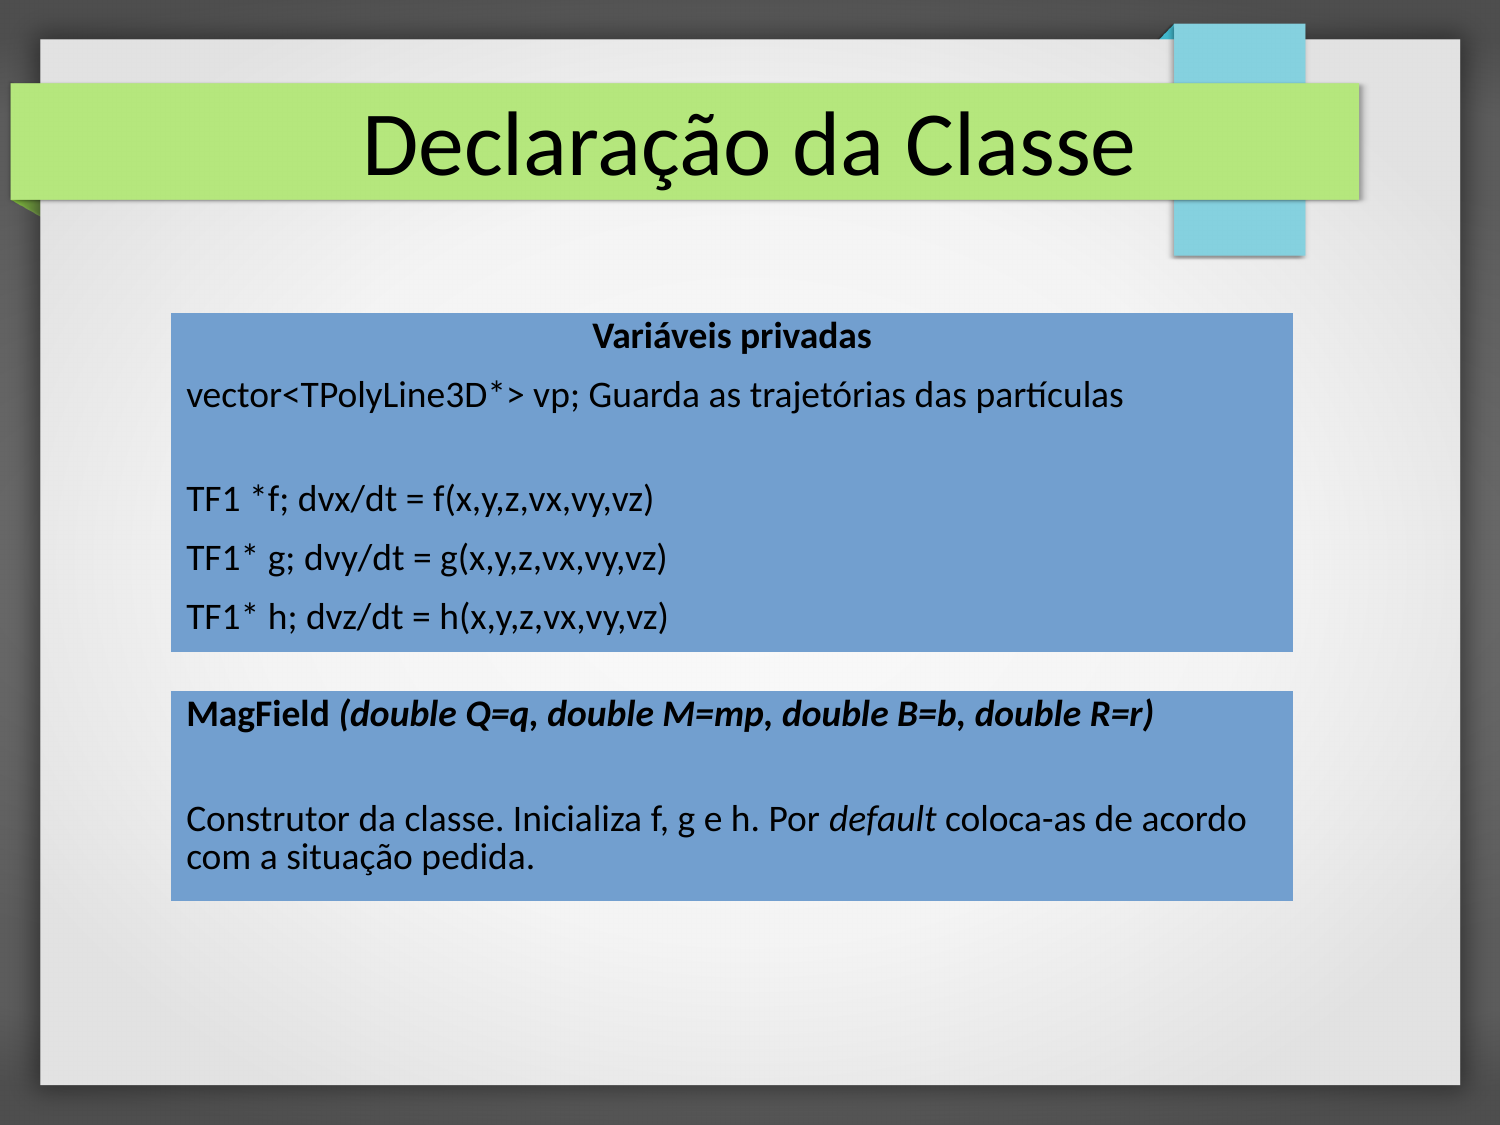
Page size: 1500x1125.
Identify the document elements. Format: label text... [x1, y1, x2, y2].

text_box Declaração da Classe [75, 45, 1425, 233]
table_cell TF1* g; dvy/dt = g(x,y,z,vx,vy,vz) [171, 534, 1293, 593]
table_cell TF1 *f; dvx/dt = f(x,y,z,vx,vy,vz) [171, 475, 1293, 534]
table_header MagField (double Q=q, double M=mp, double B=b, double R=r) [171, 691, 1293, 796]
table_cell TF1* h; dvz/dt = h(x,y,z,vx,vy,vz) [171, 593, 1293, 652]
picture [0, 0, 1500, 1125]
table_cell vector<TPolyLine3D*> vp; Guarda as trajetórias das partículas [171, 372, 1293, 475]
table_cell Construtor da classe. Inicializa f, g e h. Por default coloca-as de acordo com a situação pedida. [171, 796, 1293, 901]
table_header Variáveis privadas [171, 313, 1293, 372]
